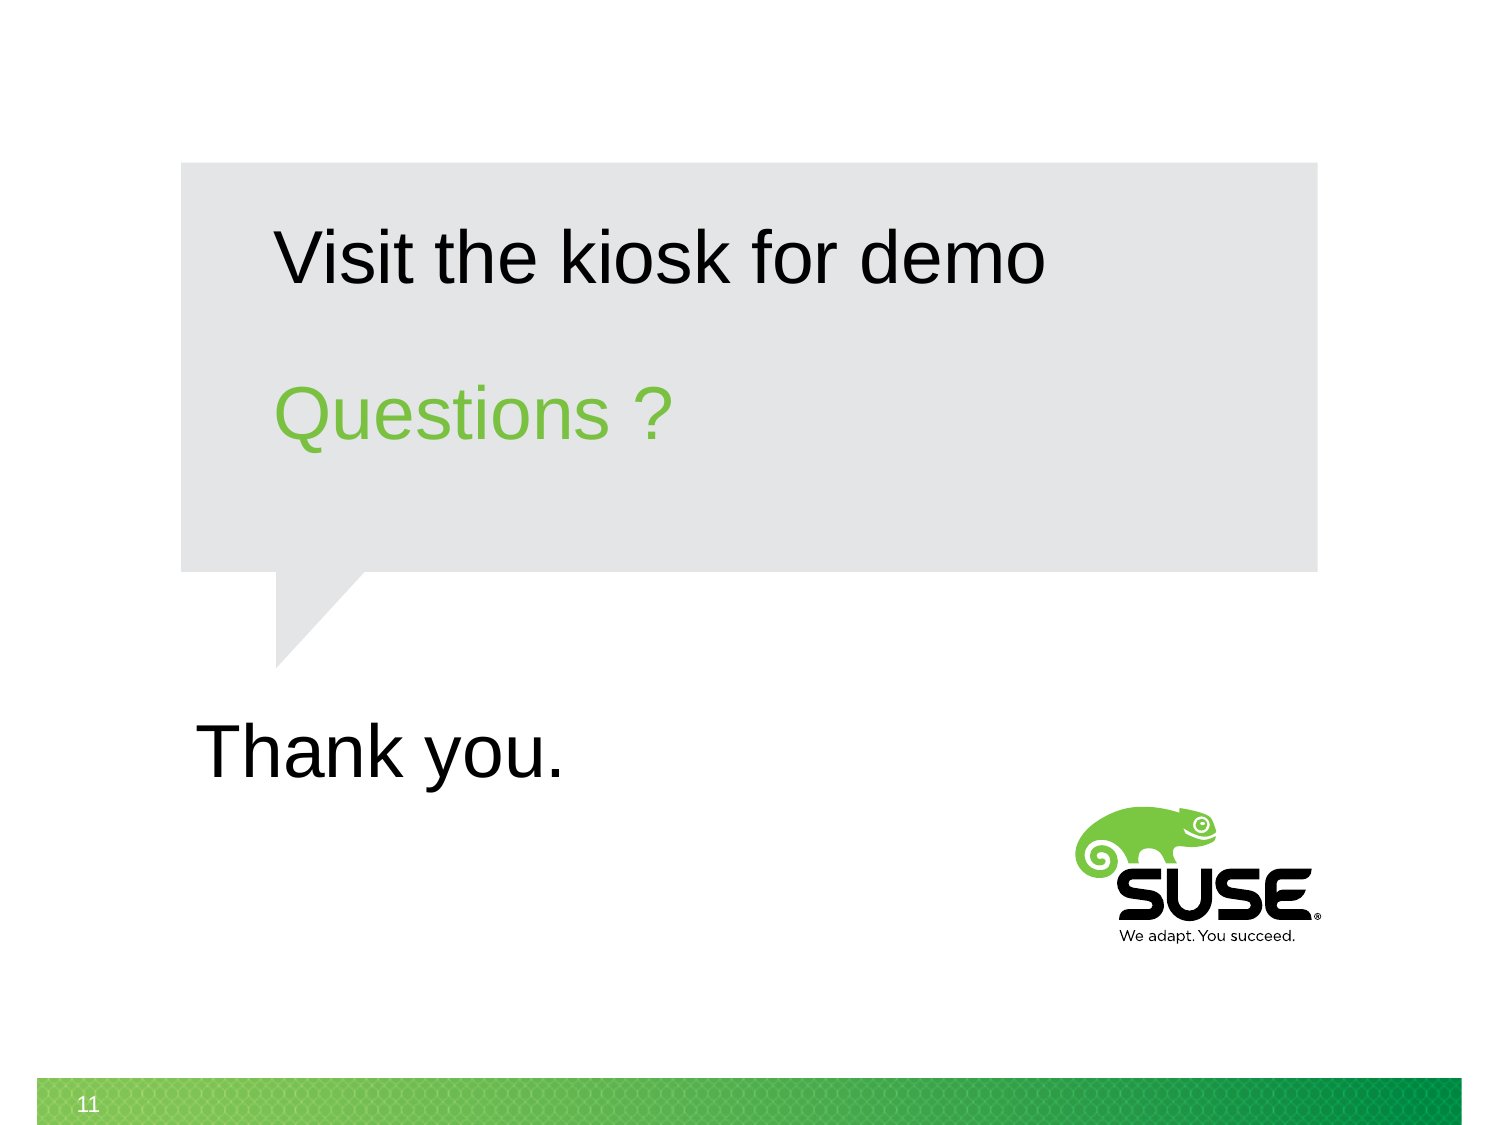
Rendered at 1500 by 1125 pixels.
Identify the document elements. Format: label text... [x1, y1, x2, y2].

text_box Visit the kiosk for demo Questions ? [259, 213, 1334, 463]
picture [37, 1078, 1462, 1125]
